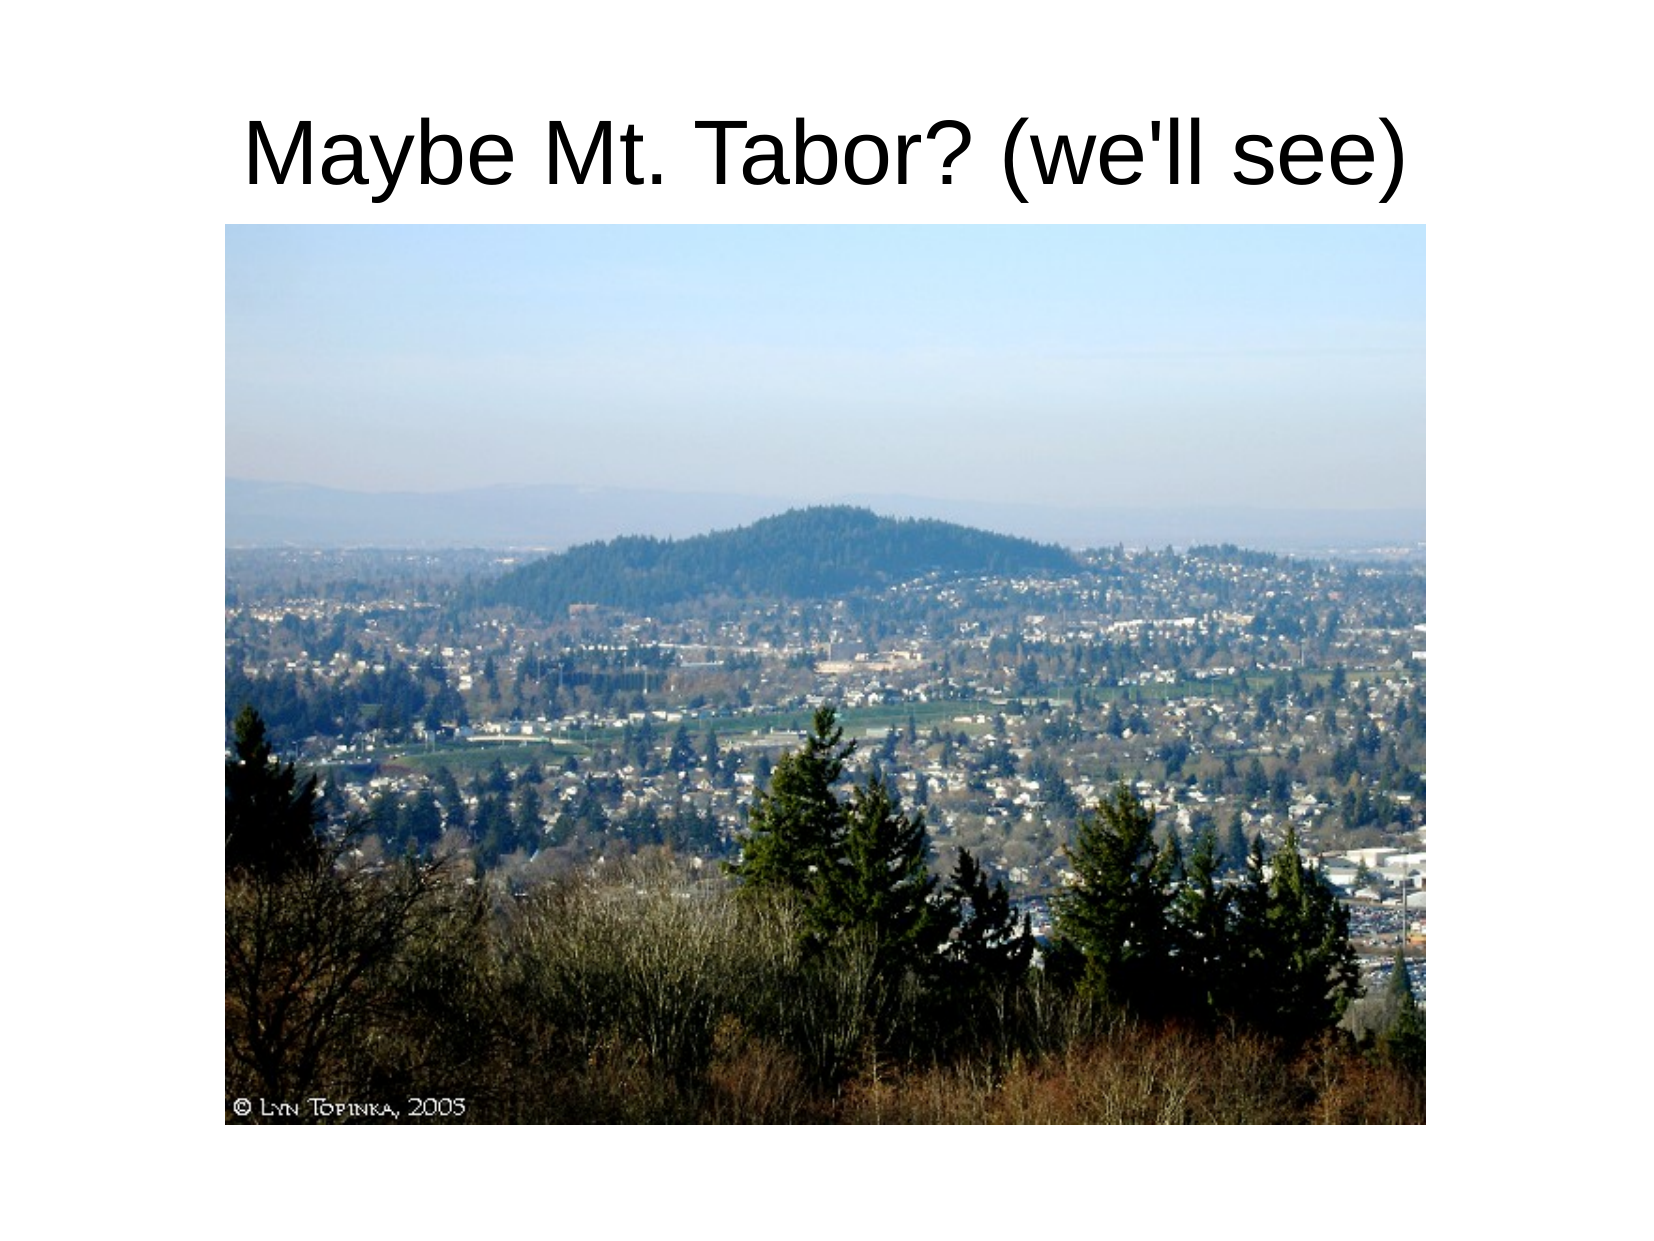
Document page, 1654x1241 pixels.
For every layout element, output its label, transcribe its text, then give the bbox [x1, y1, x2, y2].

picture [225, 224, 1426, 1126]
title Maybe Mt. Tabor? (we'll see) [82, 56, 1571, 250]
